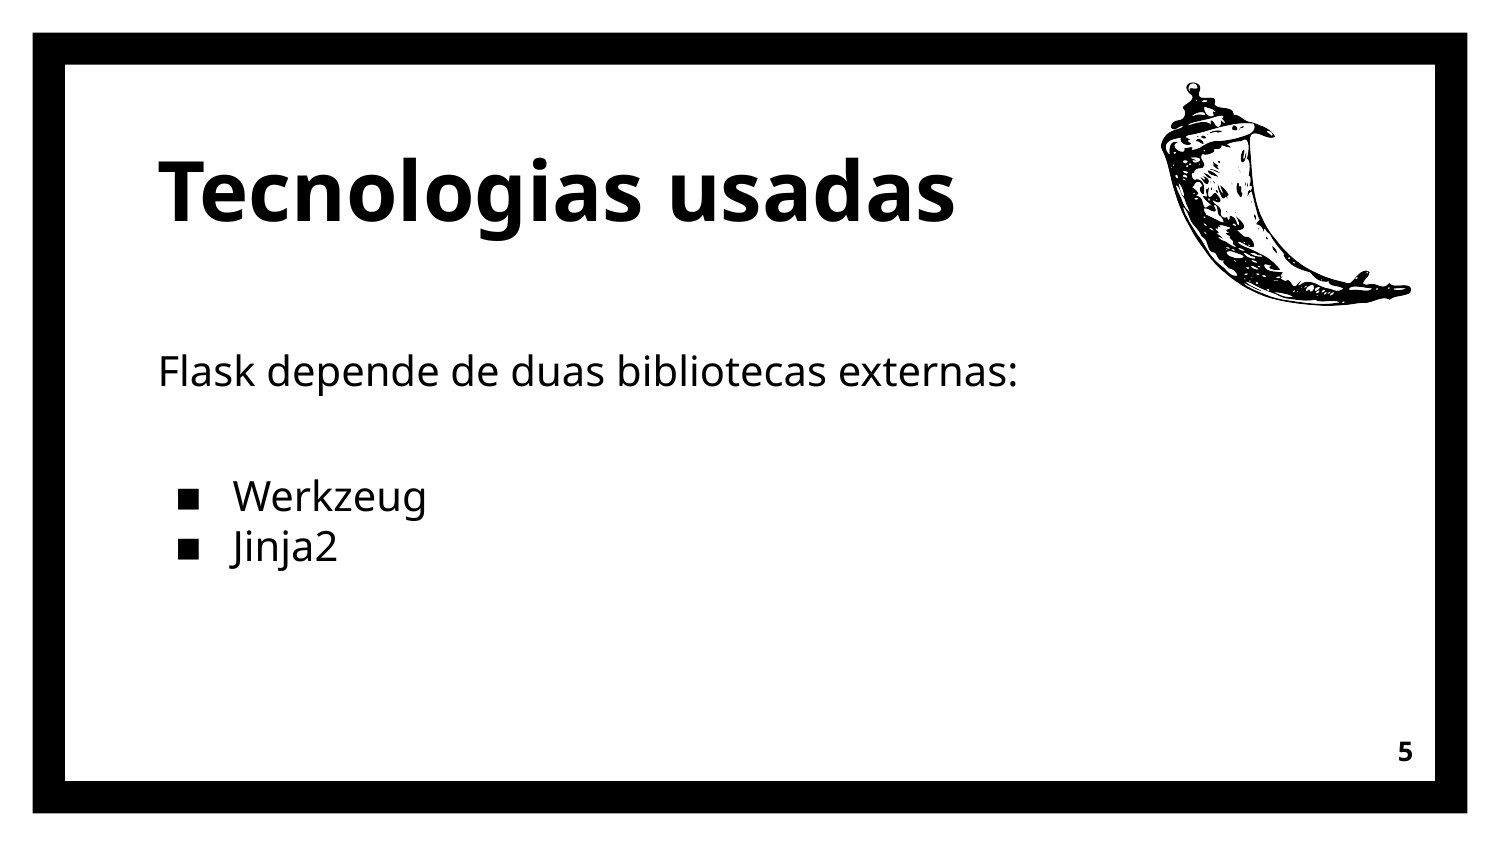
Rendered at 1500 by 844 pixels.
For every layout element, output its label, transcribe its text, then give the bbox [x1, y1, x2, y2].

title Tecnologias usadas [142, 134, 978, 253]
list Flask depende de duas bibliotecas externas: Werkzeug Jinja2 [142, 329, 1358, 575]
slide_number 1 [1338, 720, 1429, 786]
picture [1161, 82, 1411, 306]
